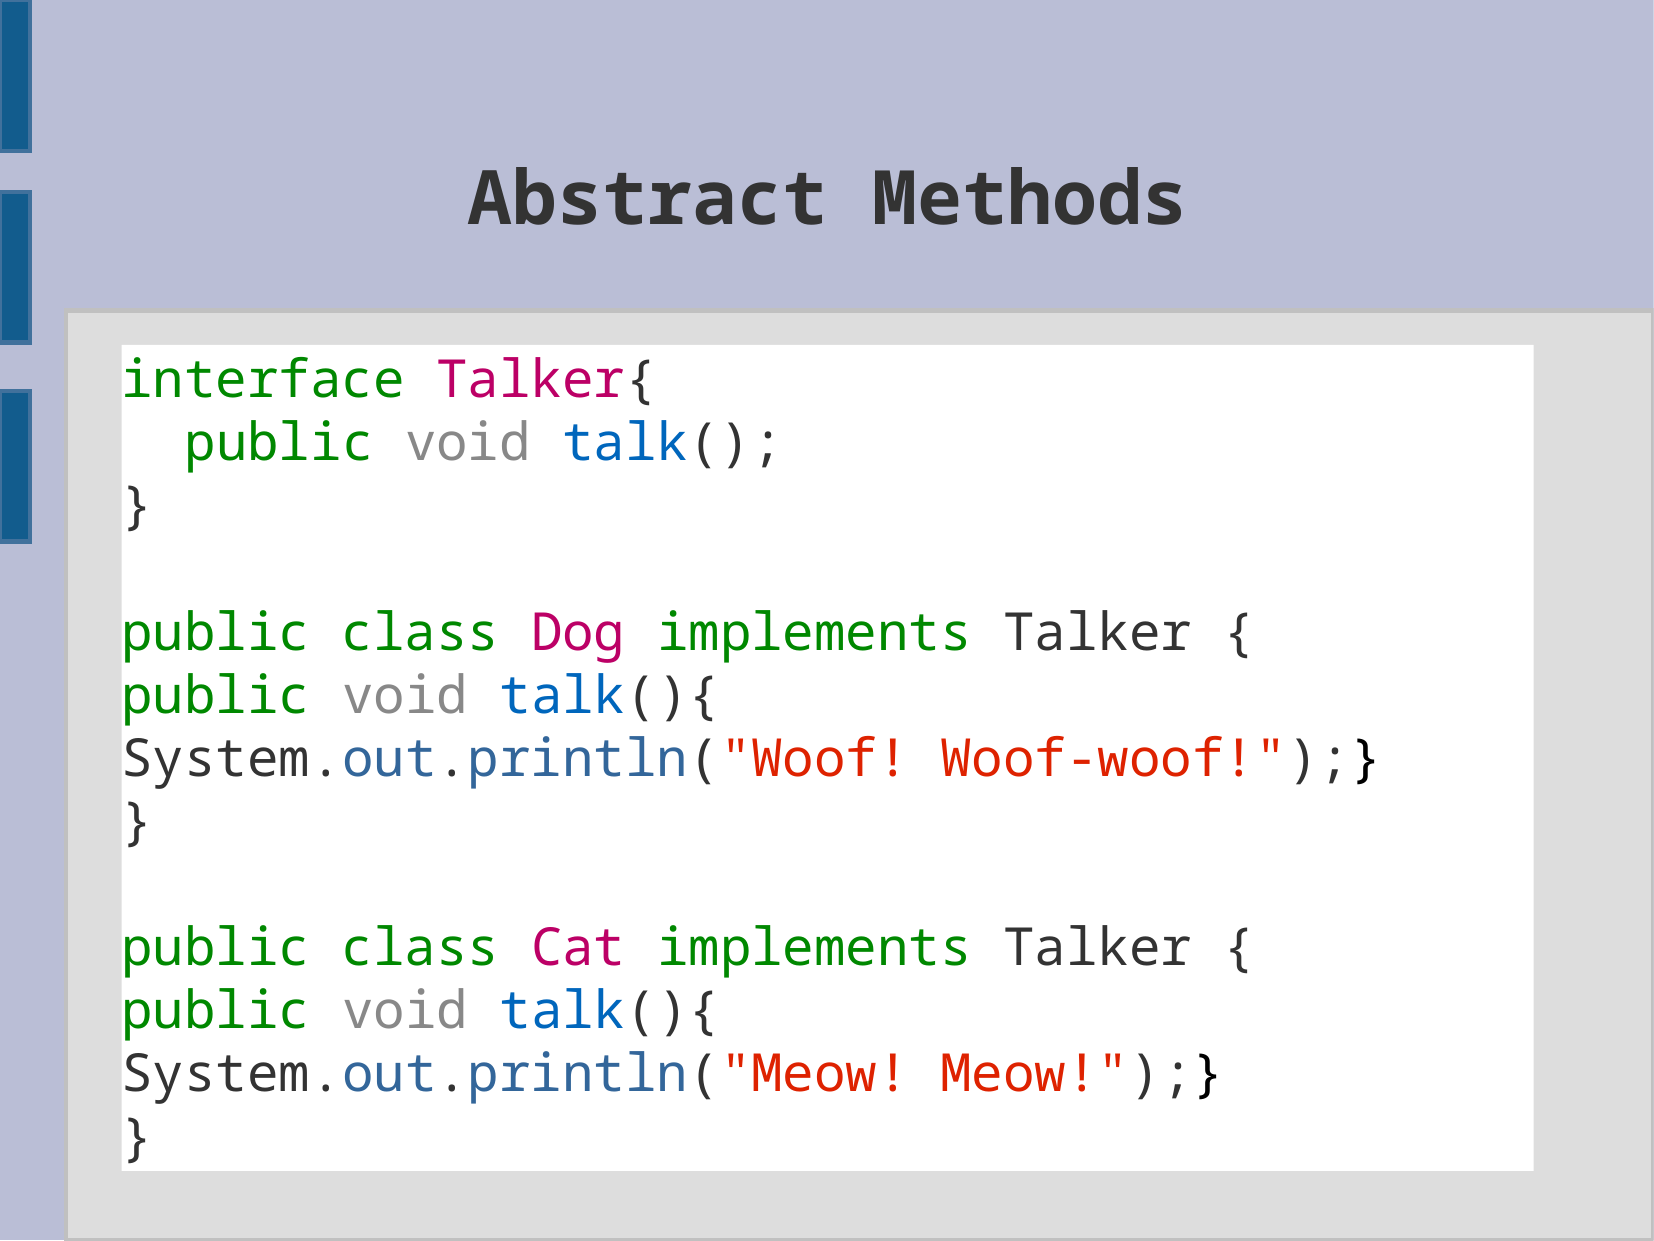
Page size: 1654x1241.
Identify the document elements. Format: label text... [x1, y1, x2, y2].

title Abstract Methods [121, 91, 1534, 299]
list interface Talker{ public void talk(); } public class Dog implements Talker { public void talk(){ System.out.println("Woof! Woof-woof!");} } public class Cat implements Talker { public void talk(){ System.out.println("Meow! Meow!");} } [121, 344, 1534, 1171]
